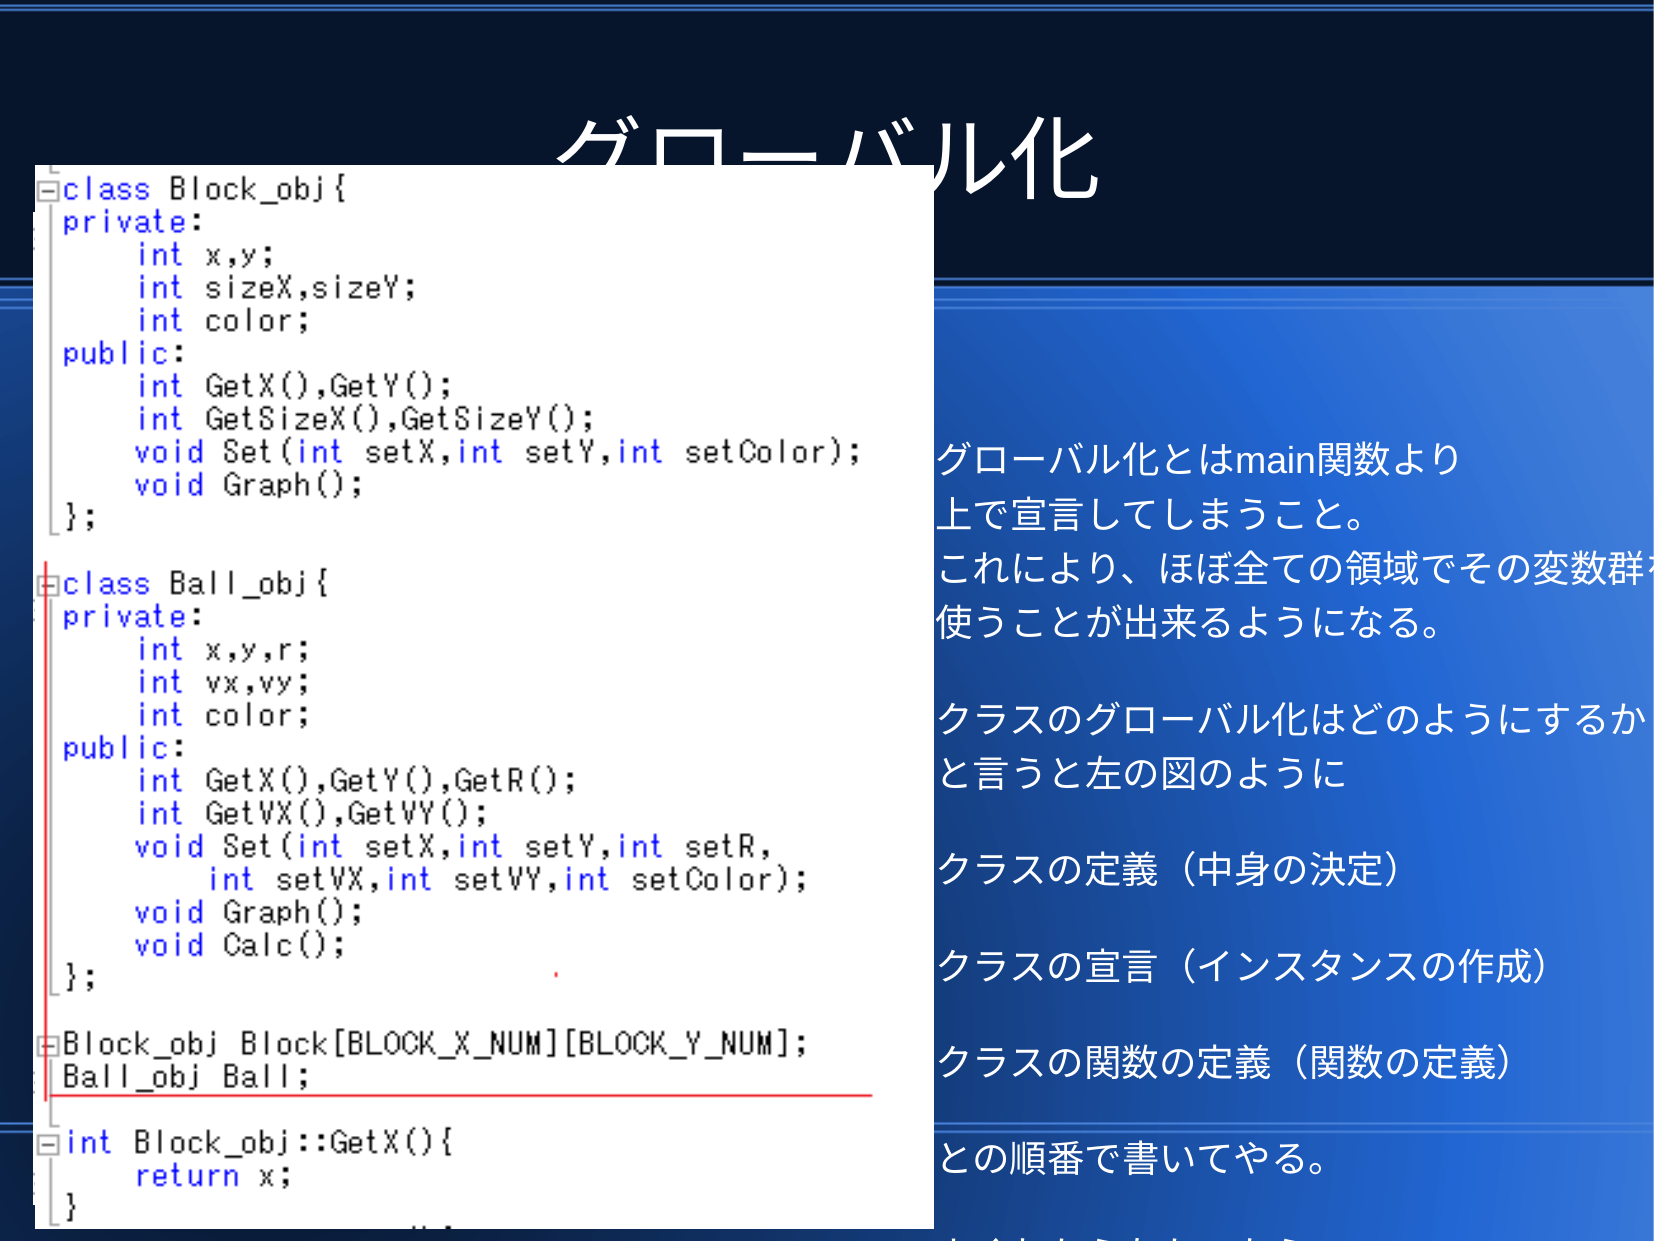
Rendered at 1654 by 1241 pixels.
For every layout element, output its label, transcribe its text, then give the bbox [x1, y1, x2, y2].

text_box グローバル化とはmain関数より 上で宣言してしまうこと。 これにより、ほぼ全ての領域でその変数群を 使うことが出来るようになる。 クラスのグローバル化はどのようにするか と言うと左の図のように クラスの定義（中身の決定） クラスの宣言（インスタンスの作成） クラスの関数の定義（関数の定義） との順番で書いてやる。 よくわからなかったら Part5開始時のソースをコピペしてもらって 構わない。 [934, 423, 1648, 1160]
picture [0, 0, 1654, 1241]
title グローバル化 [82, 49, 1571, 257]
